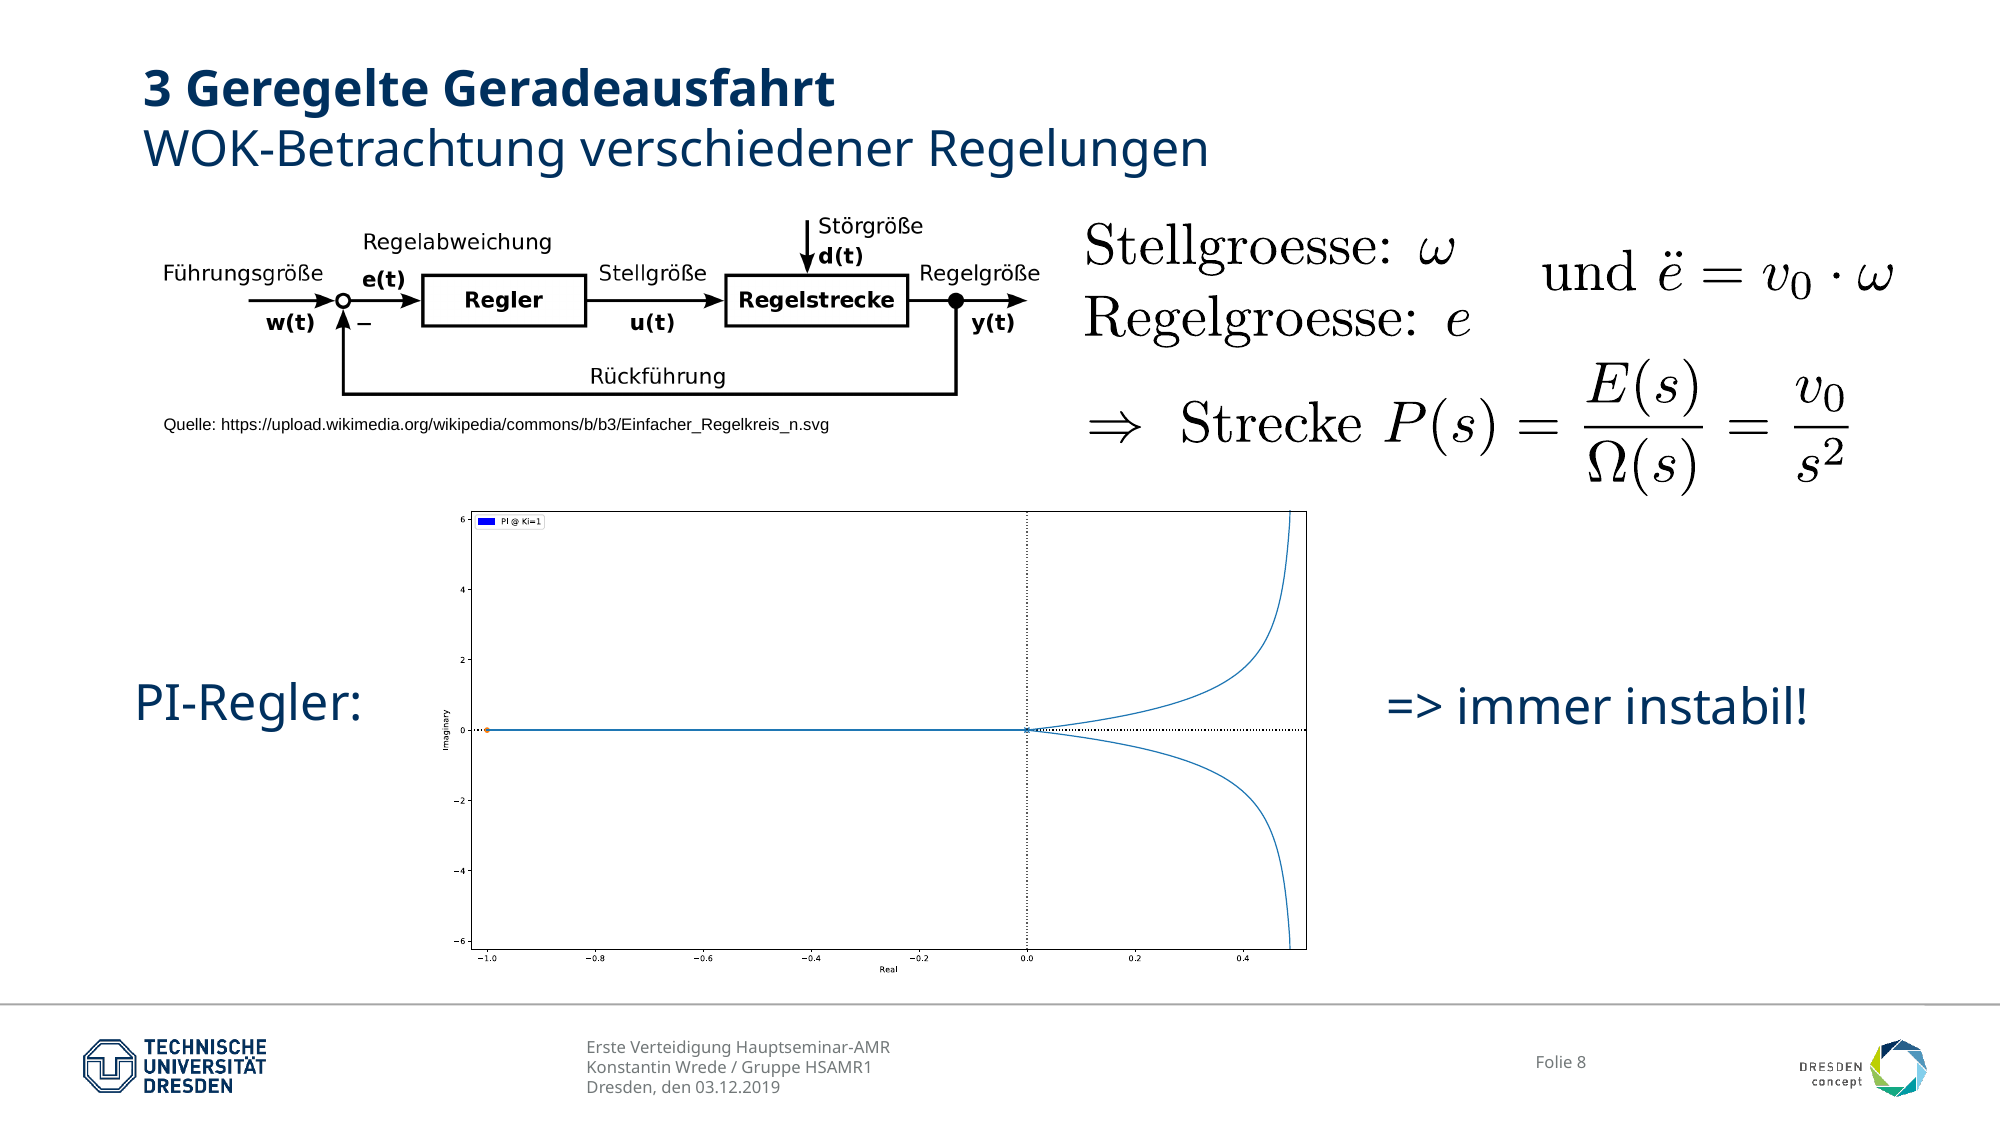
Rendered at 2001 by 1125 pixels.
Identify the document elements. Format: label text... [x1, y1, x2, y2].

text_box => immer instabil! [1371, 663, 1921, 796]
title 3 Geregelte Geradeausfahrt WOK-Betrachtung verschiedener Regelungen [143, 56, 1880, 169]
picture [154, 205, 1050, 406]
picture [83, 1039, 266, 1093]
text_box Quelle: https://upload.wikimedia.org/wikipedia/commons/b/b3/Einfacher_Regelkreis_n.svg [148, 407, 1066, 458]
text_box [1089, 358, 1849, 497]
text_box PI-Regler: [120, 660, 421, 734]
picture [421, 495, 1326, 992]
text_box [1542, 249, 1893, 300]
picture [1800, 1039, 1927, 1097]
text_box [1086, 222, 1455, 276]
text_box [1085, 295, 1471, 348]
